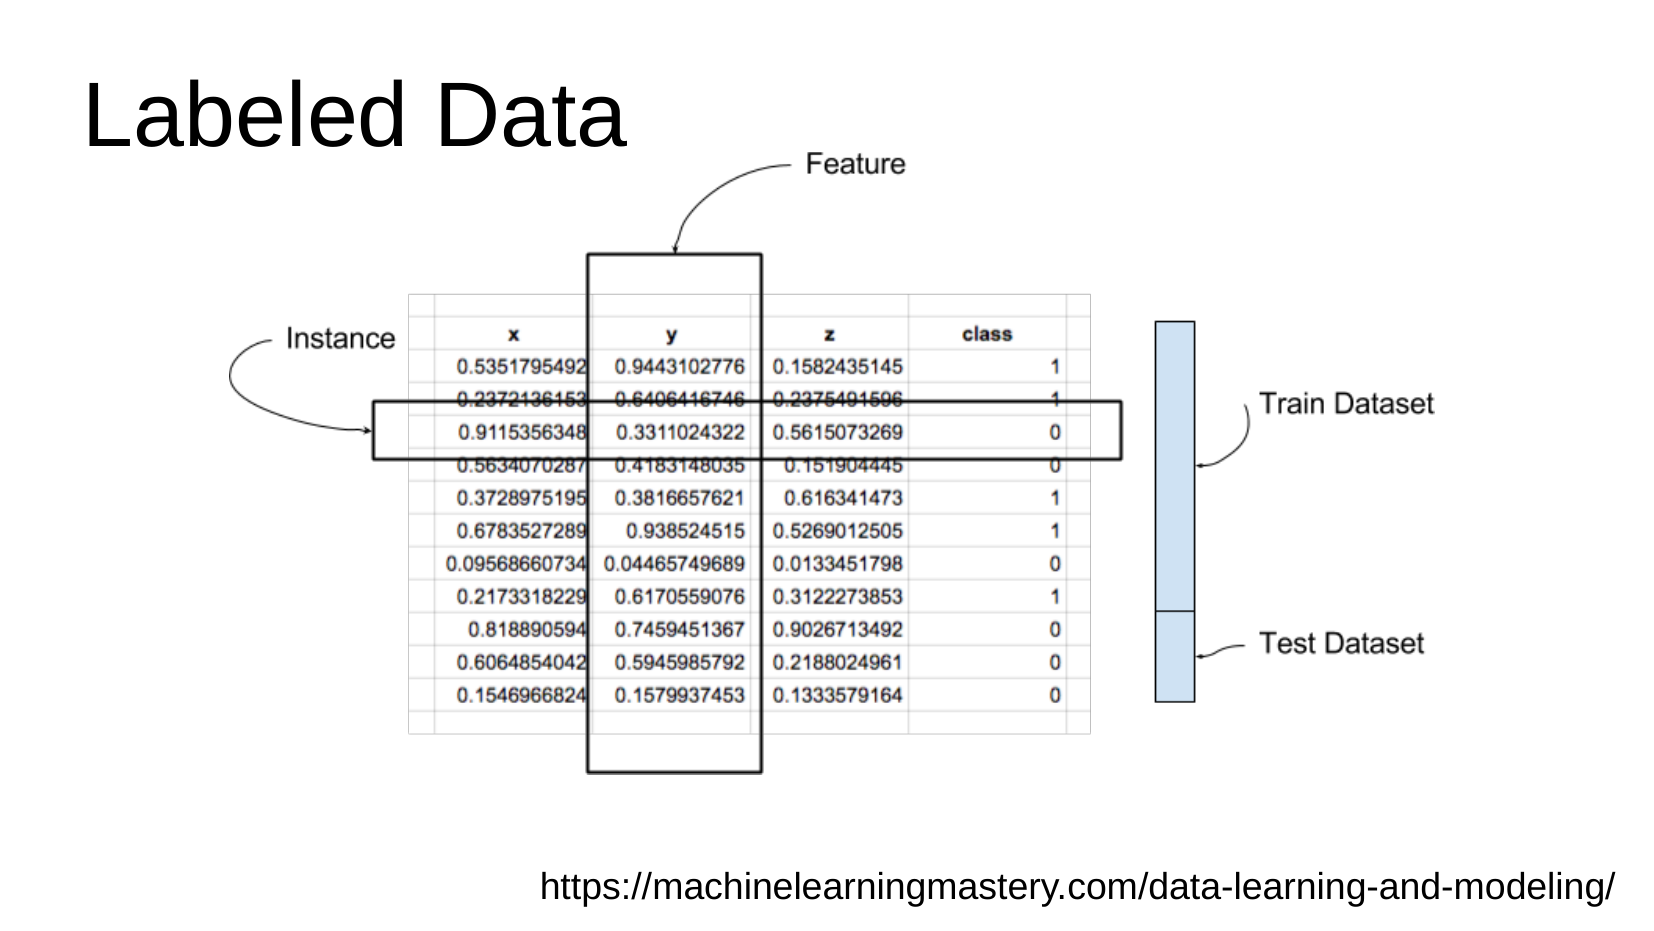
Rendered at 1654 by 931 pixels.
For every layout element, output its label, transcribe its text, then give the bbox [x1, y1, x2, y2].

text_box https://machinelearningmastery.com/data-learning-and-modeling/ [525, 858, 1631, 916]
title Labeled Data [82, 37, 1571, 193]
picture [229, 152, 1435, 775]
